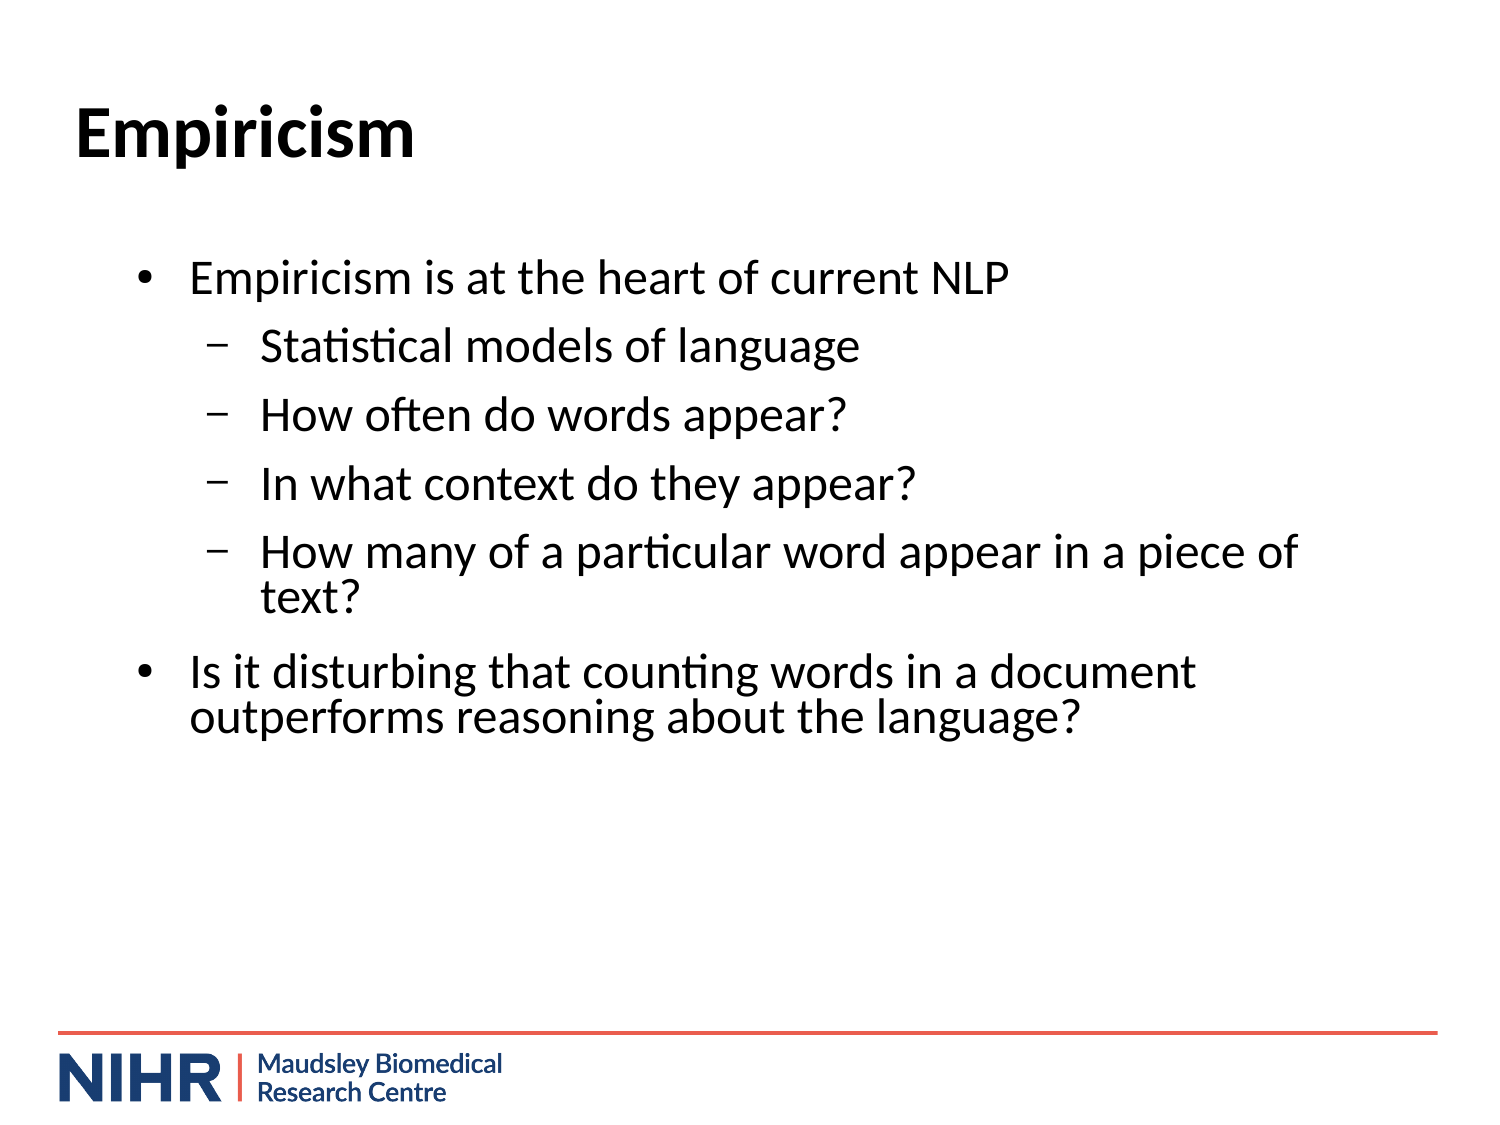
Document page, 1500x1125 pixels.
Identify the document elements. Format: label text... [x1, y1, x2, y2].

title Empiricism [75, 41, 1425, 237]
list Empiricism is at the heart of current NLP Statistical models of language How often do words appear? In what context do they appear? How many of a particular word appear in a piece of text? Is it disturbing that counting words in a document outperforms reasoning about the language? [118, 258, 1394, 922]
picture [29, 1018, 531, 1125]
